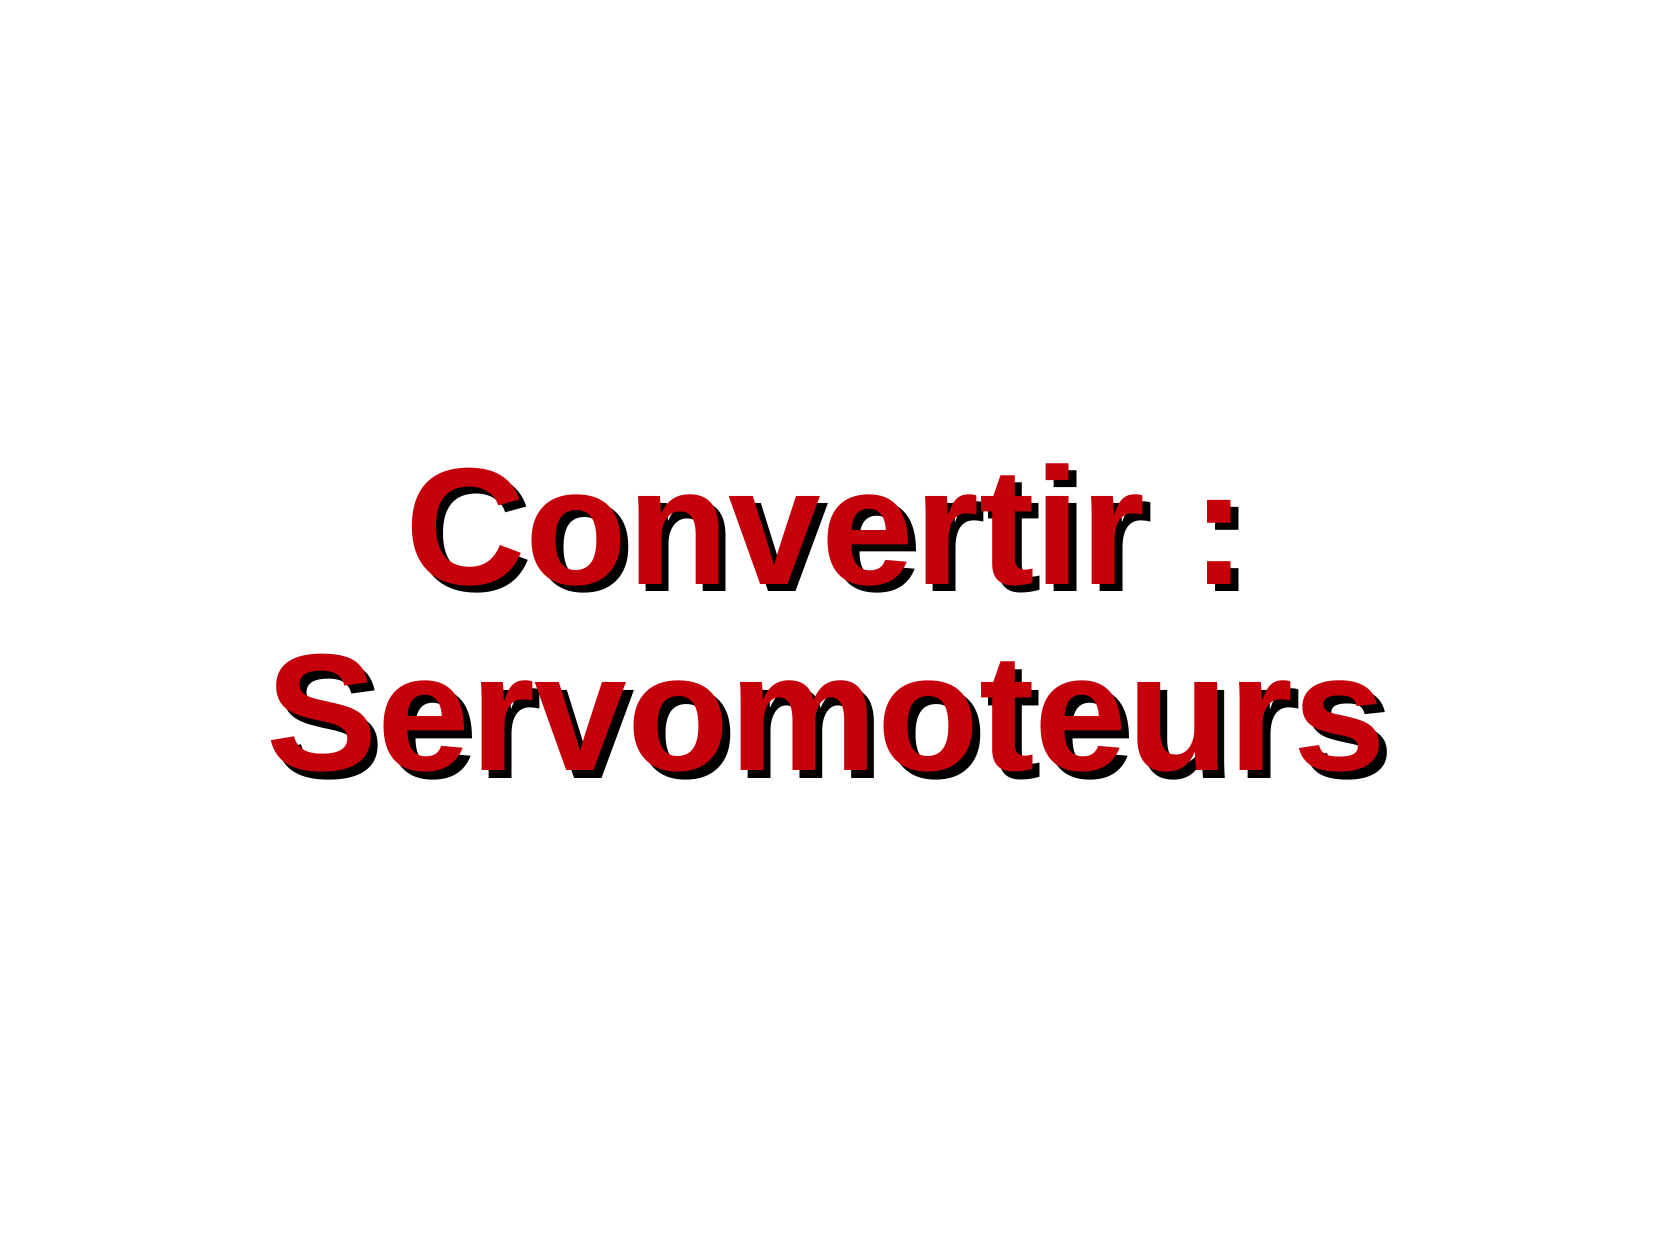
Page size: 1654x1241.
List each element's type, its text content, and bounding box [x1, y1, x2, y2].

subtitle Convertir : Servomoteurs [82, 259, 1571, 980]
